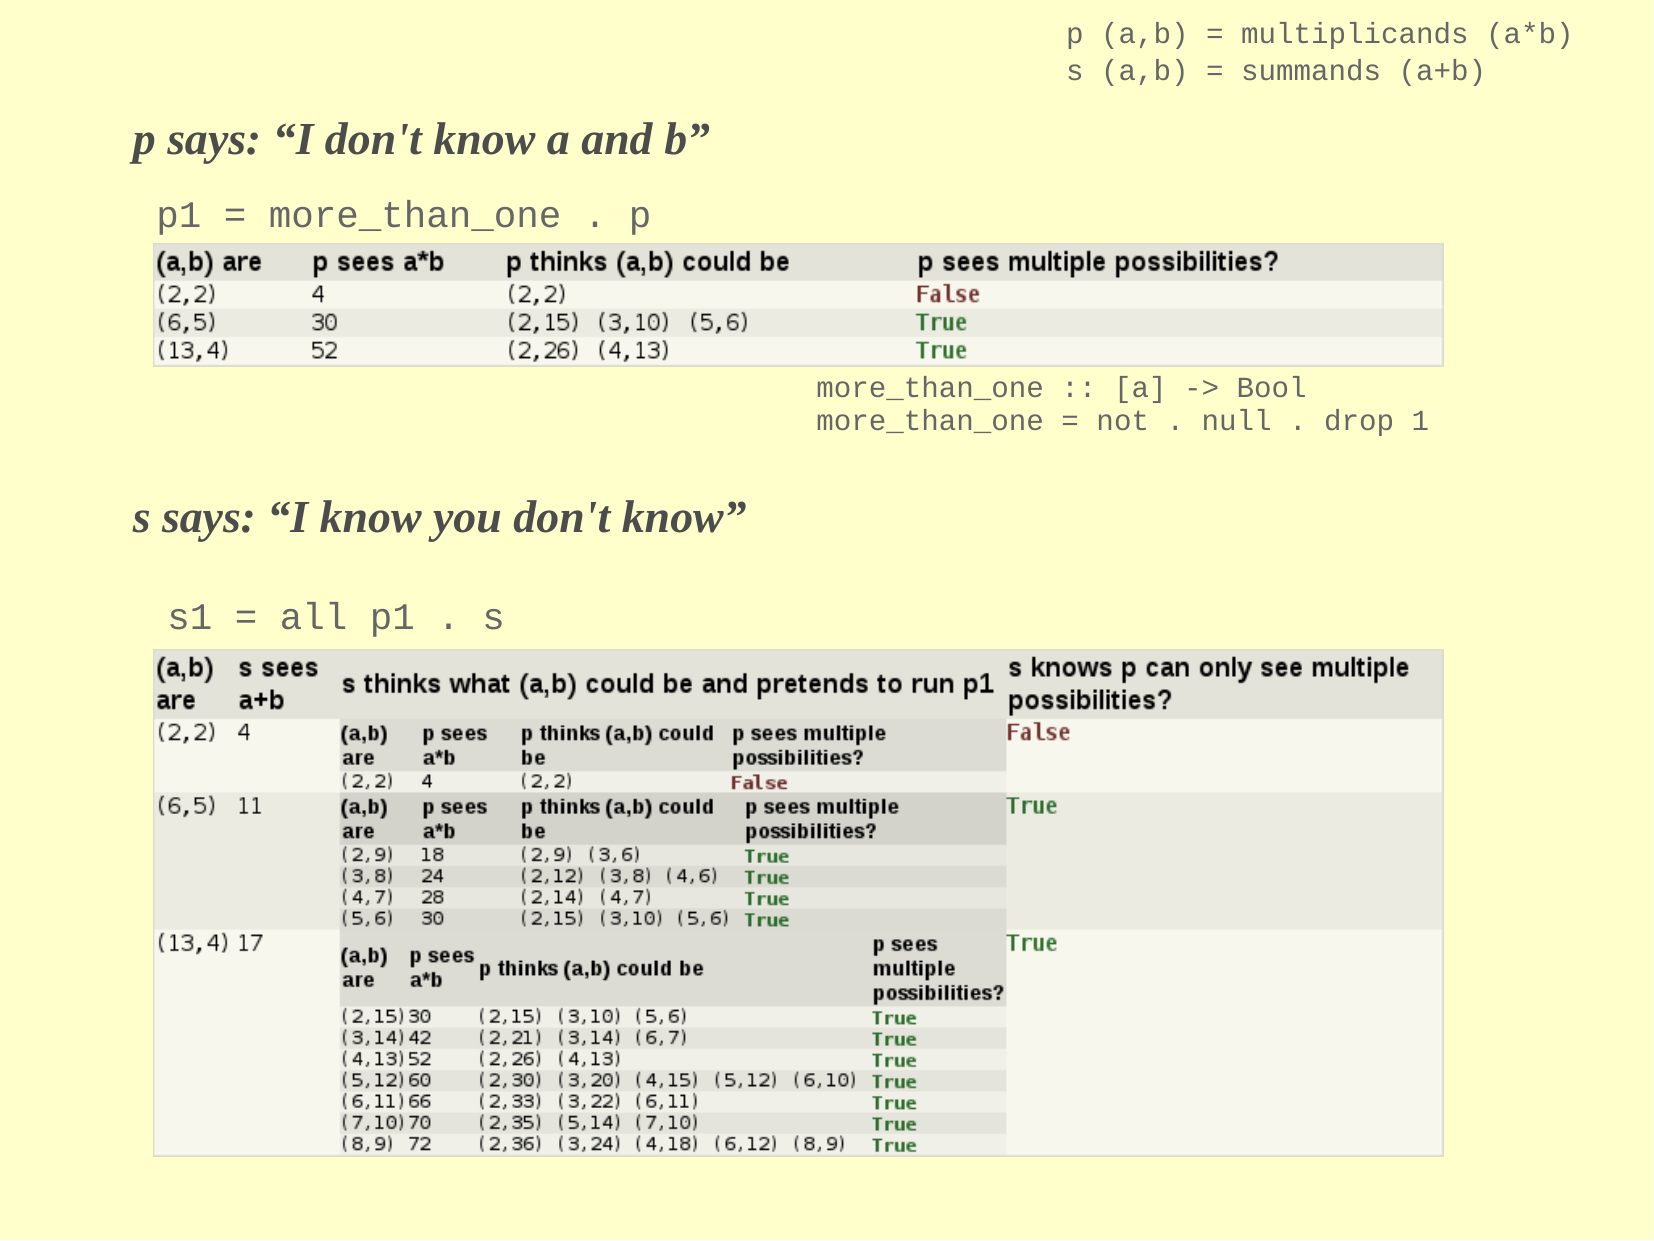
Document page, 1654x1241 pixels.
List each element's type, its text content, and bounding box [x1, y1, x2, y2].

text_box p says: “I don't know a and b” [118, 106, 726, 172]
text_box more_than_one :: [a] -> Bool more_than_one = not . null . drop 1 [801, 367, 1444, 447]
picture [153, 243, 1444, 367]
picture [153, 649, 1444, 1157]
text_box s (a,b) = summands (a+b) [1051, 60, 1501, 97]
text_box p (a,b) = multiplicands (a*b) [1051, 12, 1589, 60]
text_box s says: “I know you don't know” [118, 484, 762, 550]
text_box p1 = more_than_one . p [141, 188, 667, 247]
text_box s1 = all p1 . s [152, 590, 520, 648]
